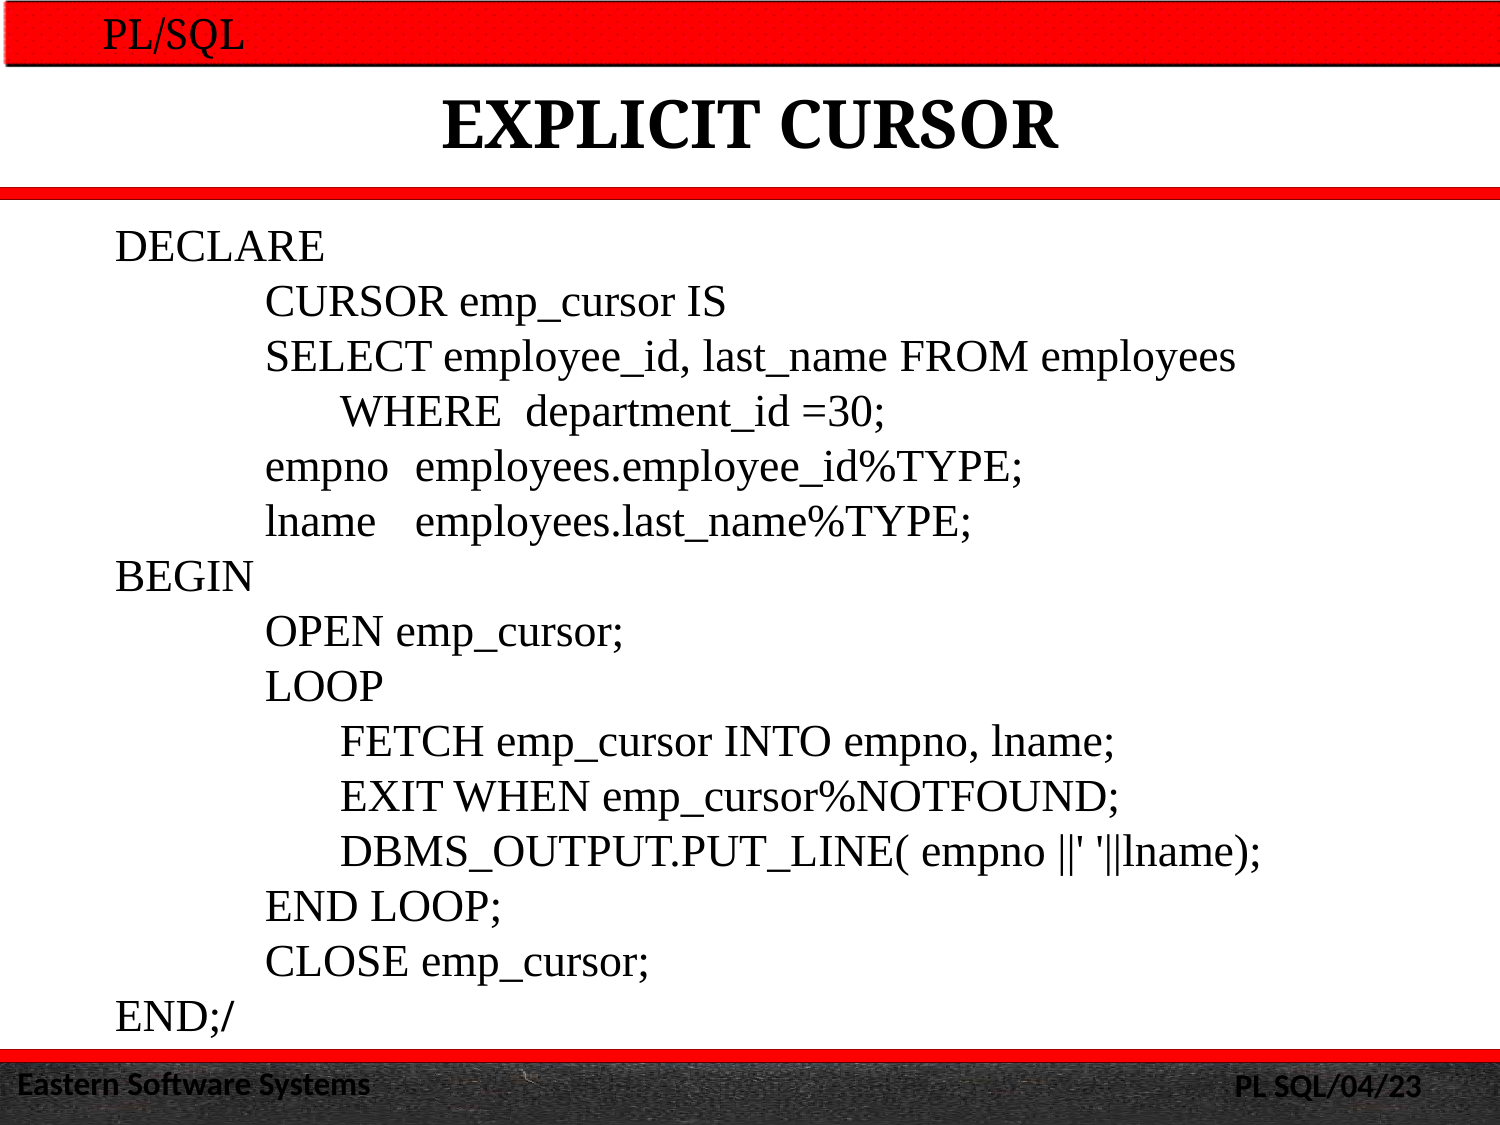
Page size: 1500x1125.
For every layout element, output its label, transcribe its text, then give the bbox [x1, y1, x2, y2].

picture [0, 1049, 1500, 1125]
text_box EXPLICIT CURSOR [0, 74, 1500, 170]
text_box PL SQL/04/23 [379, 1056, 1500, 1125]
text_box PL/SQL [87, 0, 288, 65]
picture [0, 0, 1500, 69]
text_box DECLARE CURSOR emp_cursor IS SELECT employee_id, last_name FROM employees WHERE department_id =30; empno employees.employee_id%TYPE; lname employees.last_name%TYPE; BEGIN OPEN emp_cursor; LOOP FETCH emp_cursor INTO empno, lname; EXIT WHEN emp_cursor%NOTFOUND; DBMS_OUTPUT.PUT_LINE( empno ||' '||lname); END LOOP; CLOSE emp_cursor; END;/ [99, 208, 1325, 1049]
picture [0, 187, 1500, 200]
text_box Eastern Software Systems [2, 1054, 394, 1110]
